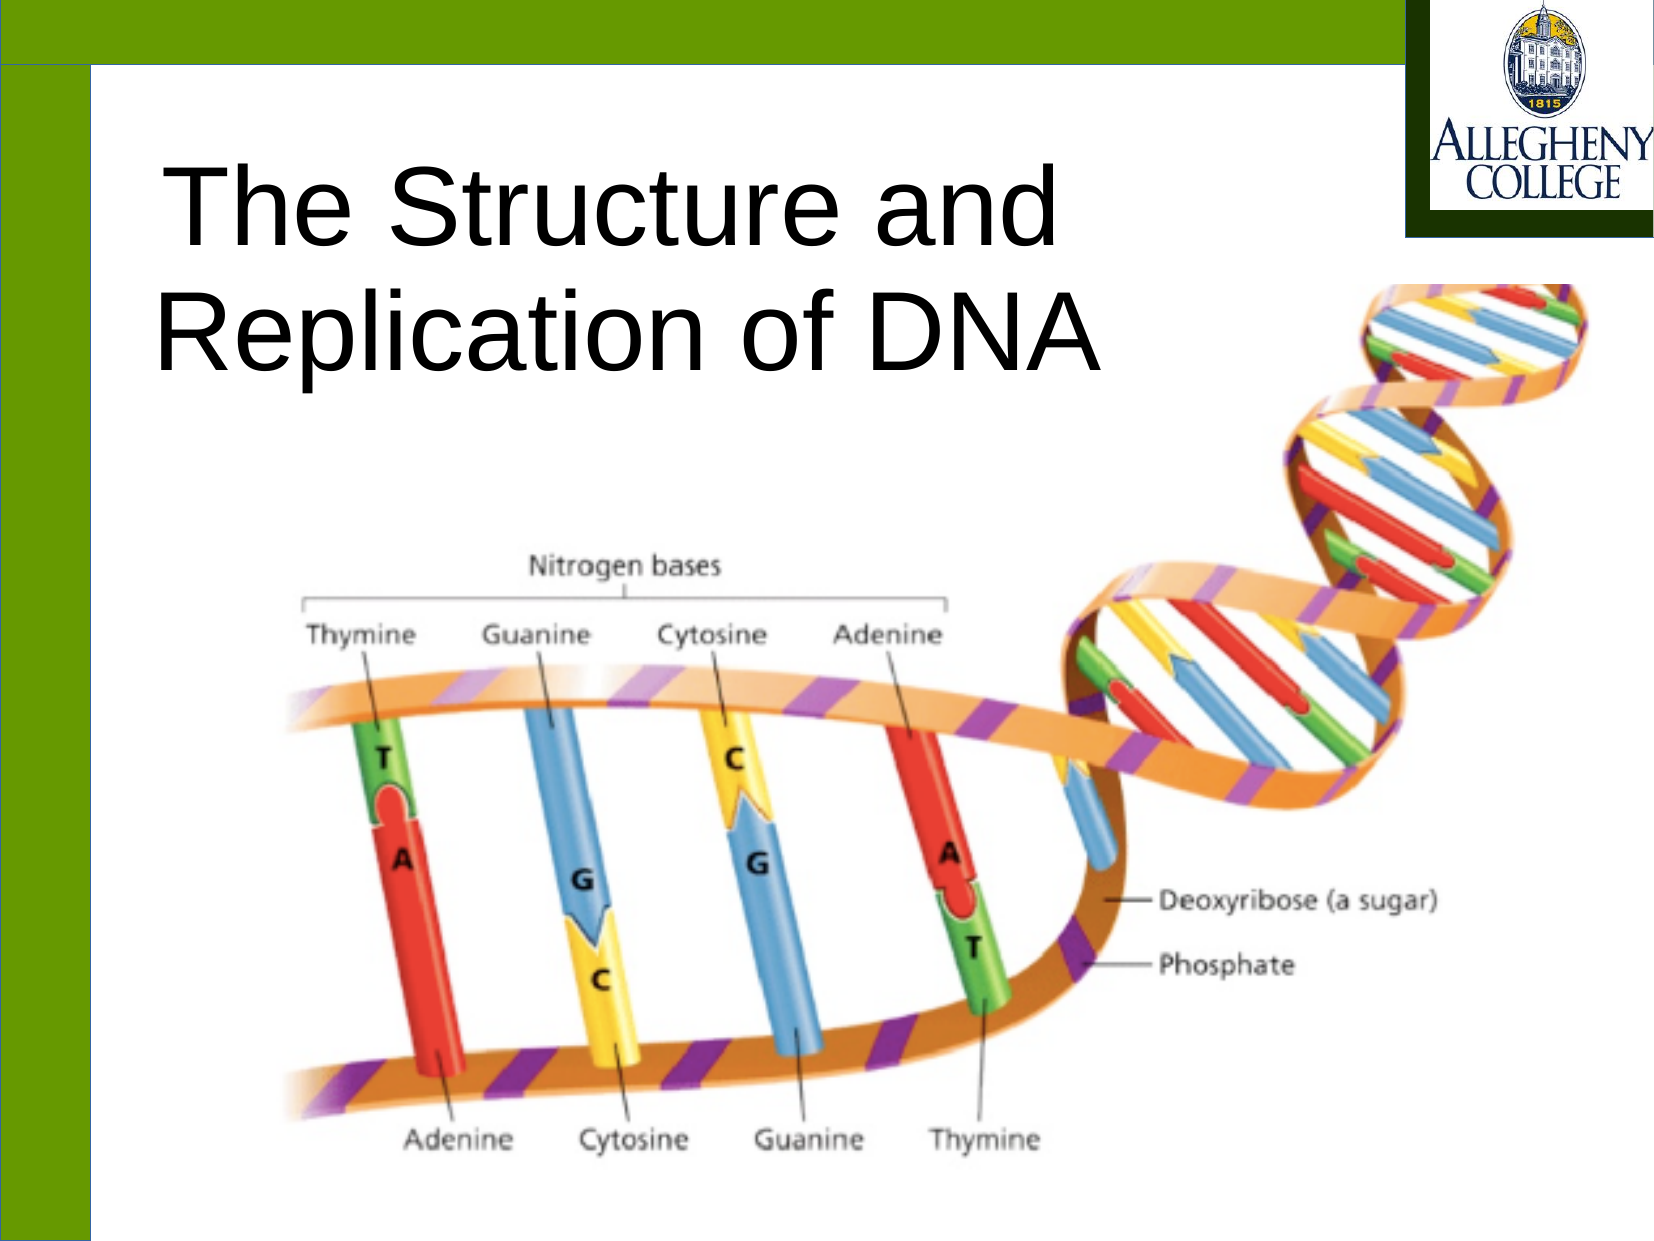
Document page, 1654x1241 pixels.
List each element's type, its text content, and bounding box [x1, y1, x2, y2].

picture [1430, 0, 1654, 210]
text_box [0, 0, 1654, 1241]
title The Structure and Replication of DNA [99, 102, 1156, 436]
picture [255, 284, 1602, 1186]
